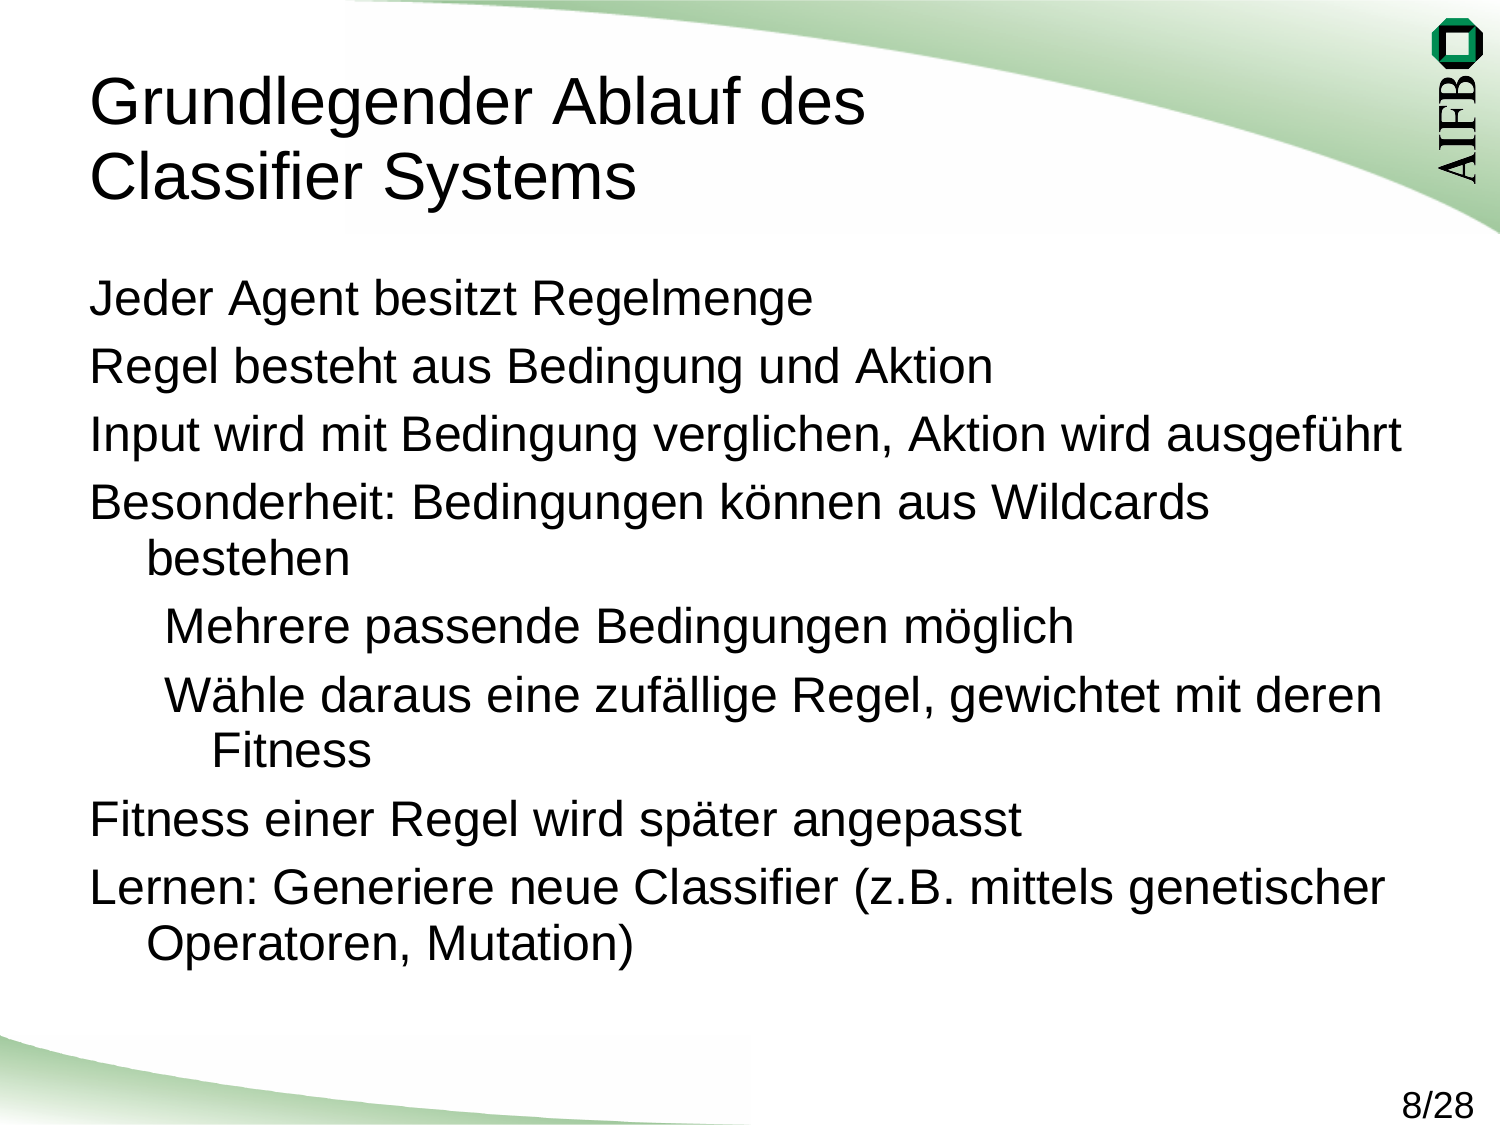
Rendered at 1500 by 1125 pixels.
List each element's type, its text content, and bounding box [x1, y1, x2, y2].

list Jeder Agent besitzt Regelmenge Regel besteht aus Bedingung und Aktion Input wird mit Bedingung verglichen, Aktion wird ausgeführt Besonderheit: Bedingungen können aus Wildcards bestehen Mehrere passende Bedingungen möglich Wähle daraus eine zufällige Regel, gewichtet mit deren Fitness Fitness einer Regel wird später angepasst Lernen: Generiere neue Classifier (z.B. mittels genetischer Operatoren, Mutation) [75, 262, 1426, 1057]
picture [345, 0, 1500, 234]
picture [0, 1035, 751, 1125]
title Grundlegender Ablauf des Classifier Systems [75, 45, 958, 233]
